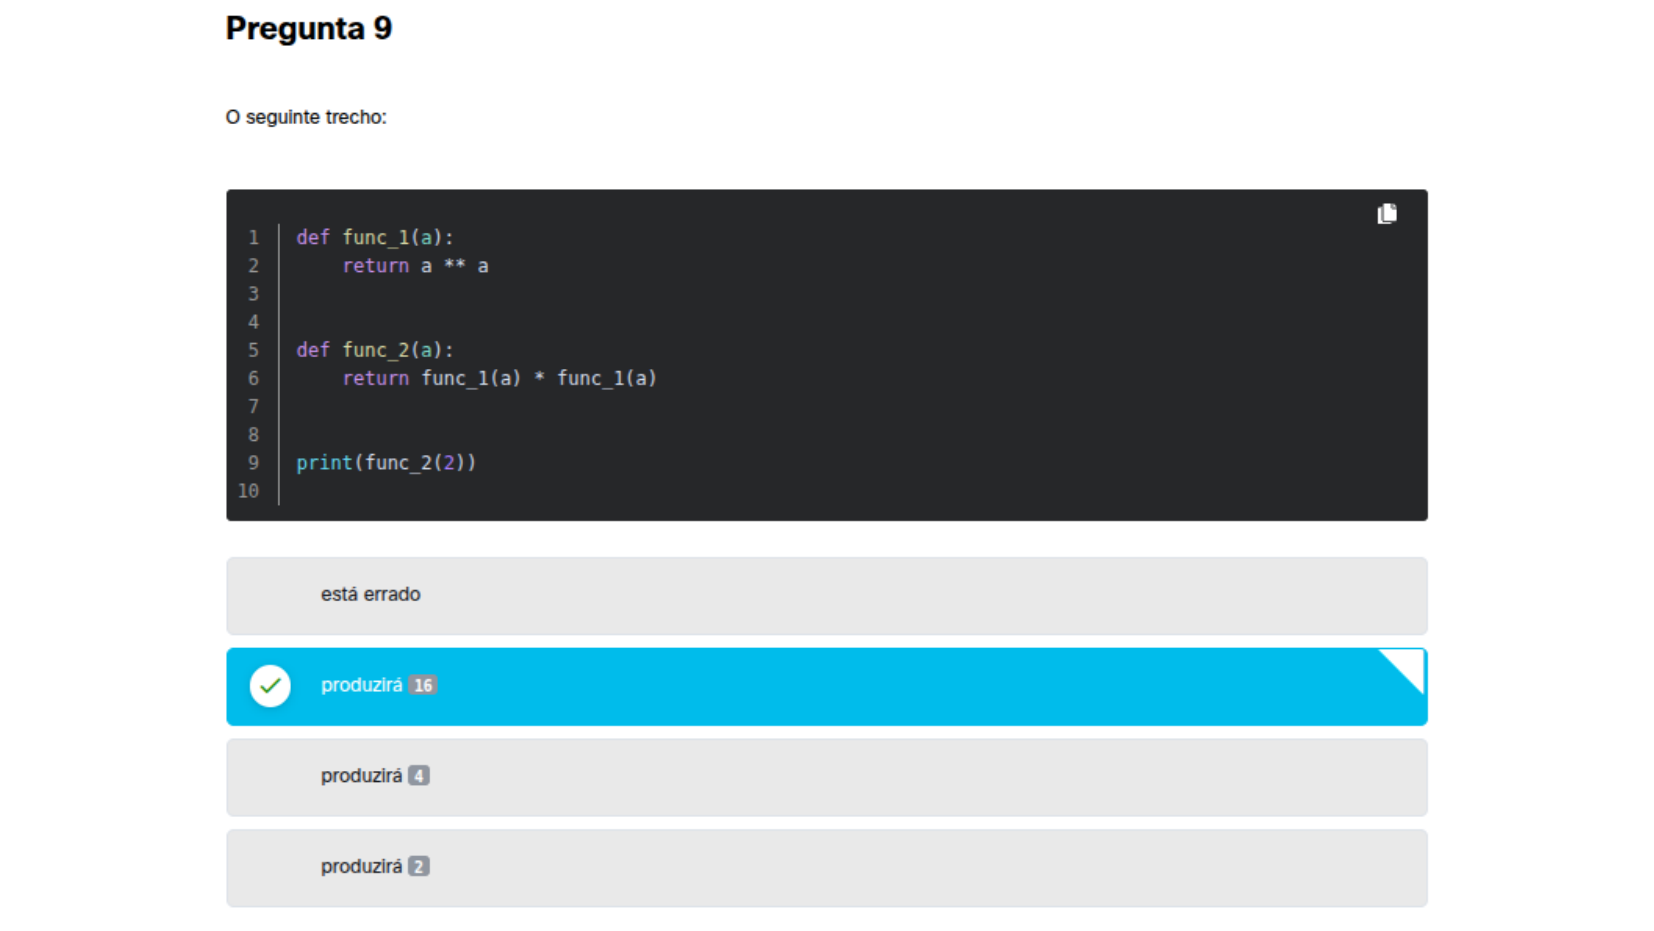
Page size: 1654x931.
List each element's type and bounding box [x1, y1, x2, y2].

picture [208, 2, 1447, 928]
